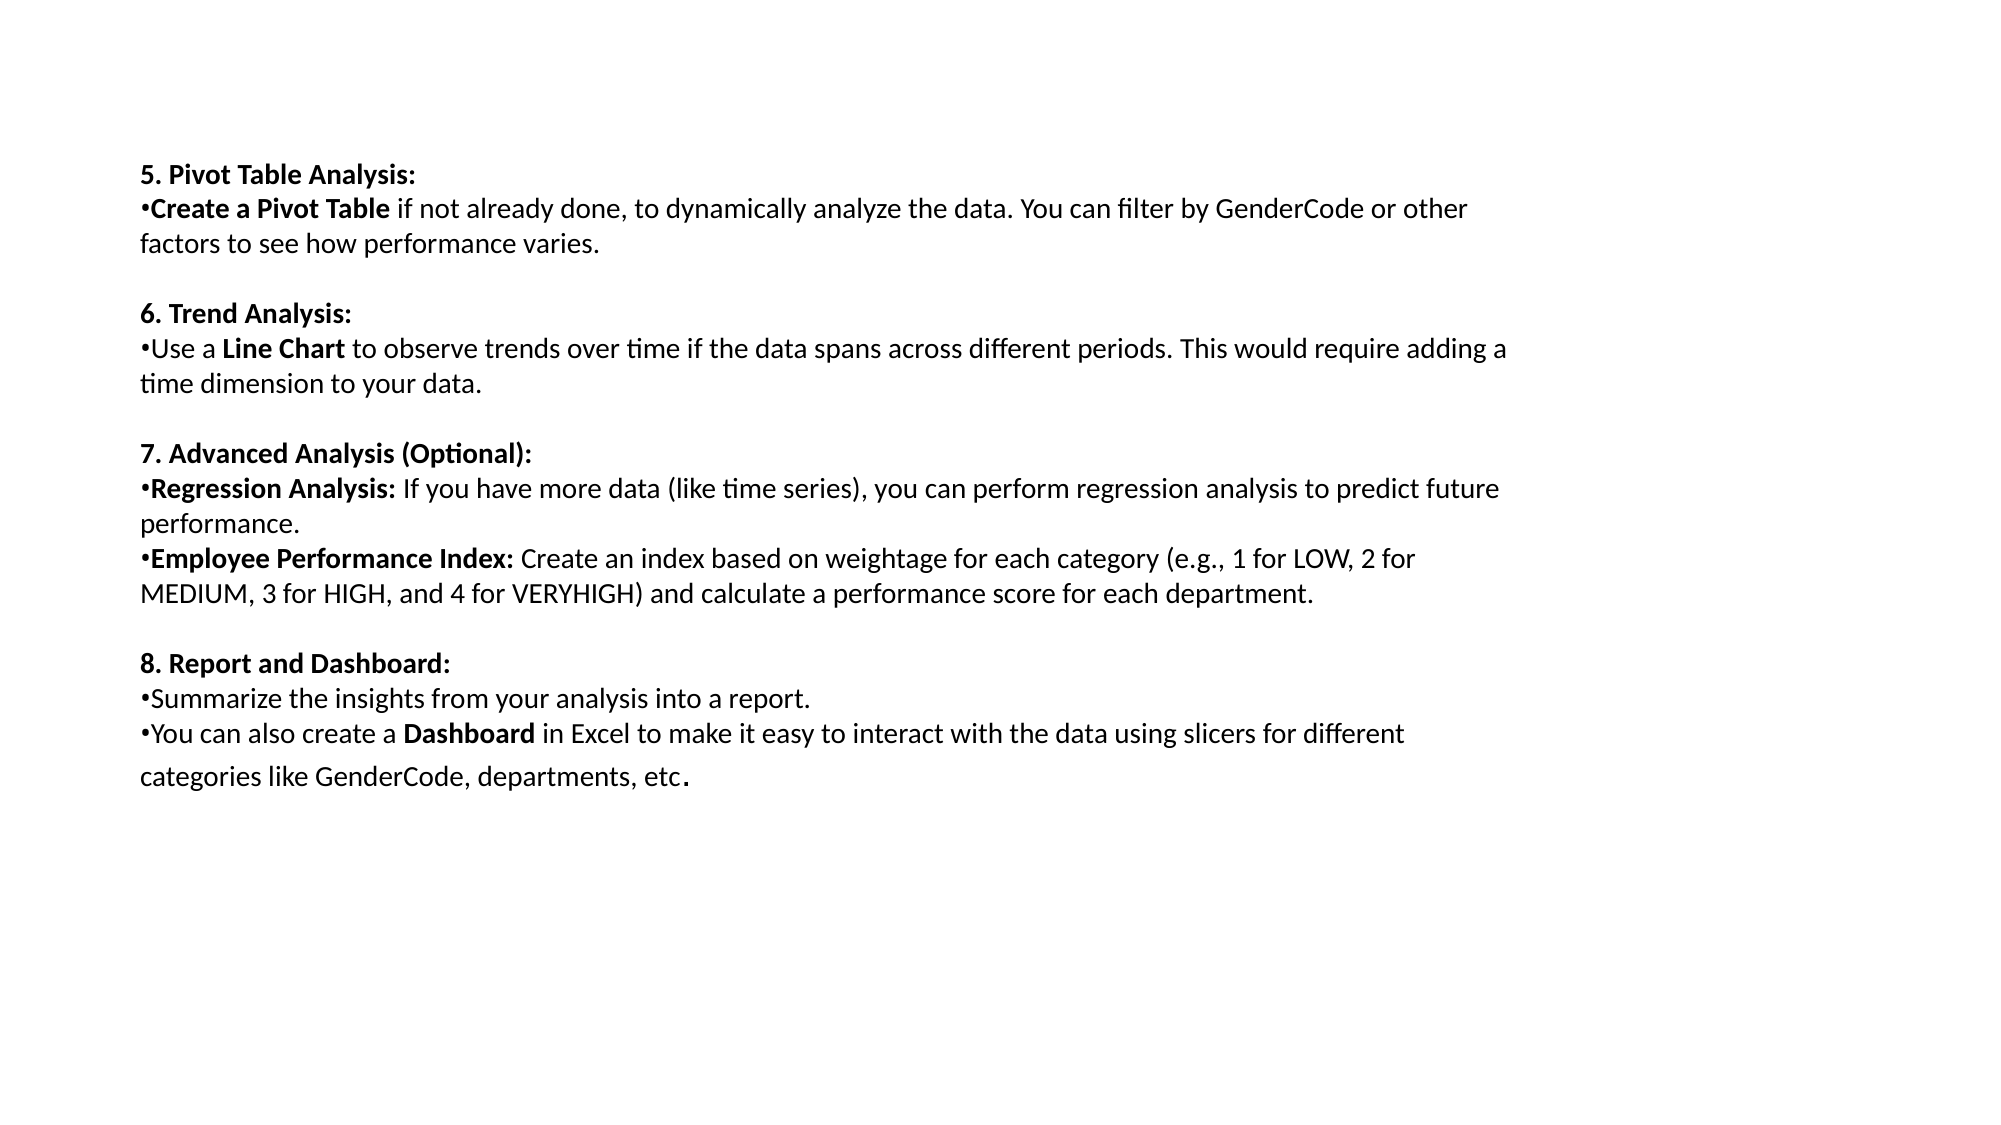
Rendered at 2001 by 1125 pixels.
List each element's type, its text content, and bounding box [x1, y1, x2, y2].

text_box 5. Pivot Table Analysis: Create a Pivot Table if not already done, to dynamically analyze the data. You can filter by GenderCode or other factors to see how performance varies. 6. Trend Analysis: Use a Line Chart to observe trends over time if the data spans across different periods. This would require adding a time dimension to your data. 7. Advanced Analysis (Optional): Regression Analysis: If you have more data (like time series), you can perform regression analysis to predict future performance. Employee Performance Index: Create an index based on weightage for each category (e.g., 1 for LOW, 2 for MEDIUM, 3 for HIGH, and 4 for VERYHIGH) and calculate a performance score for each department. 8. Report and Dashboard: Summarize the insights from your analysis into a report. You can also create a Dashboard in Excel to make it easy to interact with the data using slicers for different categories like GenderCode, departments, etc. [125, 112, 1525, 802]
